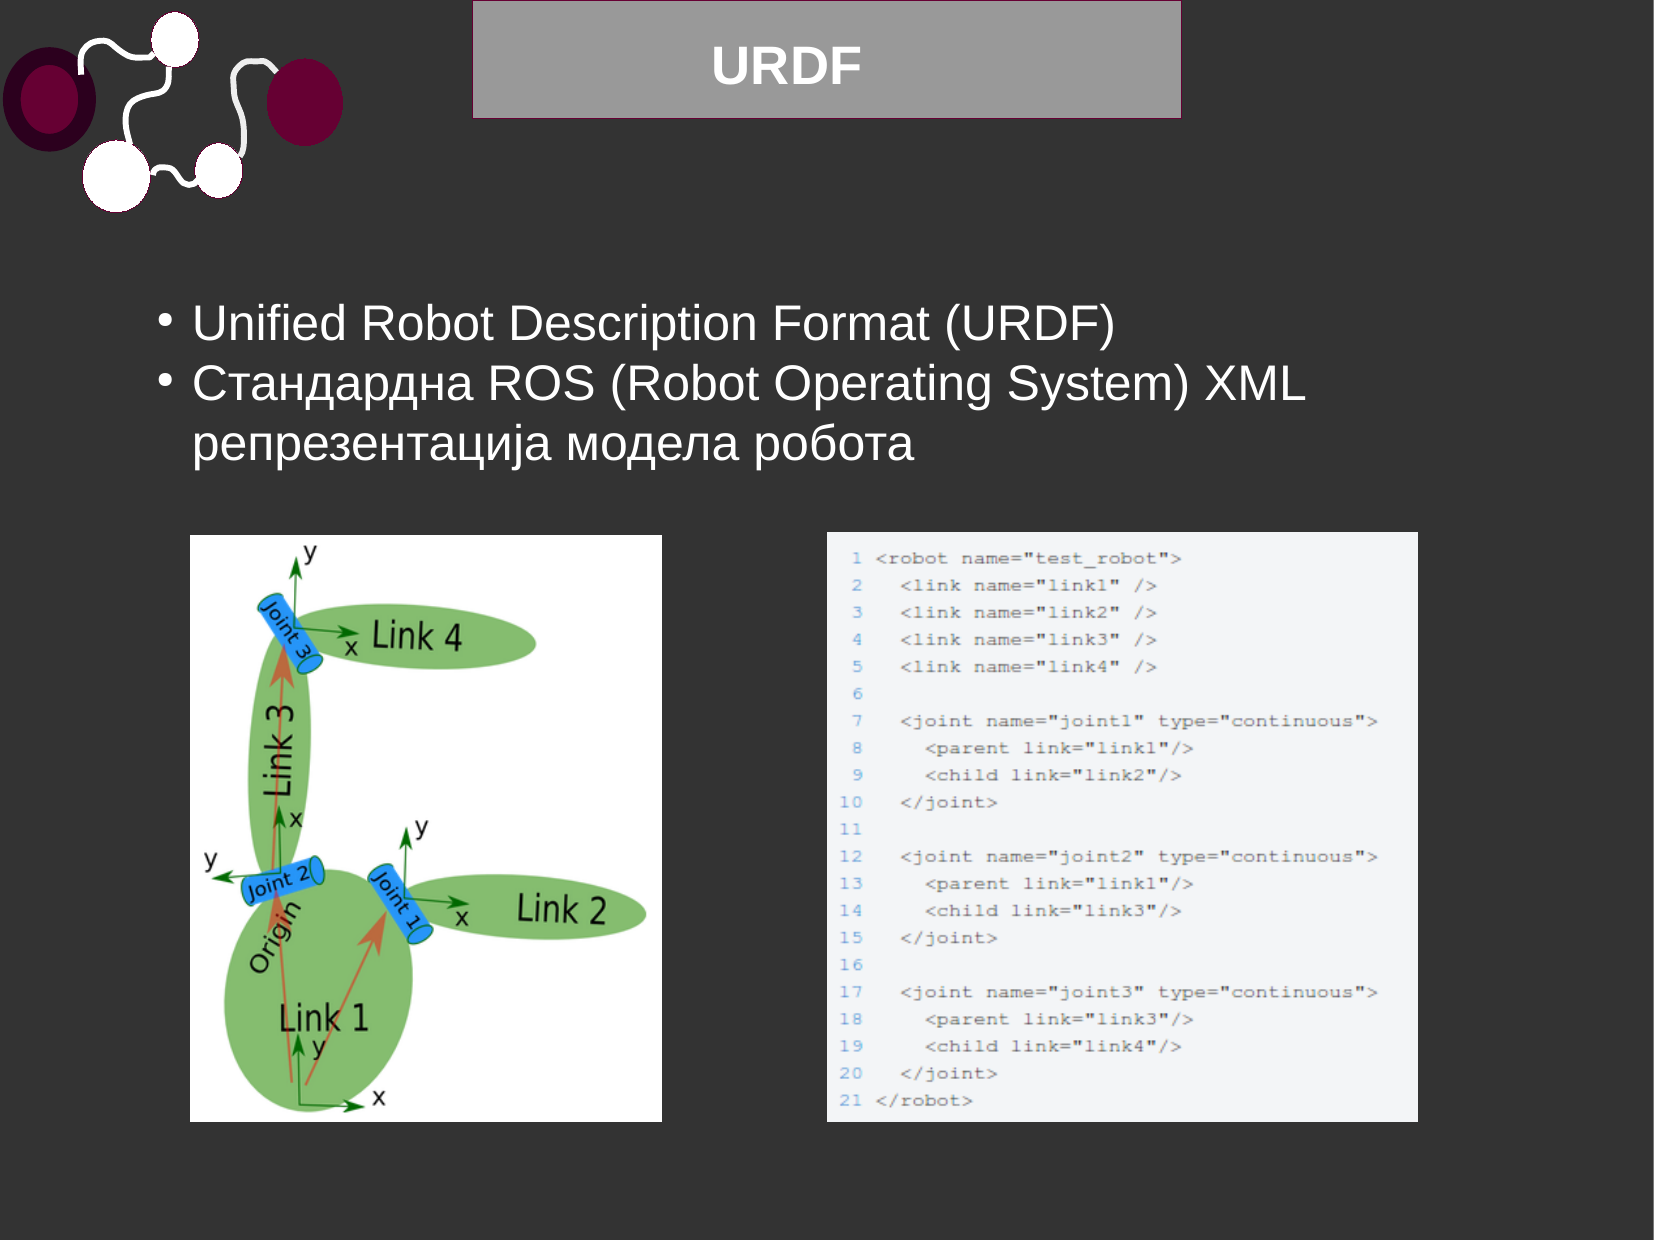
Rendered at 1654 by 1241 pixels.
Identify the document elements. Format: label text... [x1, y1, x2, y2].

text_box [194, 142, 243, 199]
text_box [11, 56, 88, 143]
picture [827, 532, 1418, 1122]
text_box Unified Robot Description Format (URDF) Стандардна ROS (Robot Operating System) XML репрезентација модела робота [141, 283, 1500, 468]
text_box [150, 11, 200, 68]
picture [190, 535, 662, 1122]
text_box [82, 139, 151, 213]
text_box [267, 58, 343, 146]
text_box [472, 0, 1182, 119]
